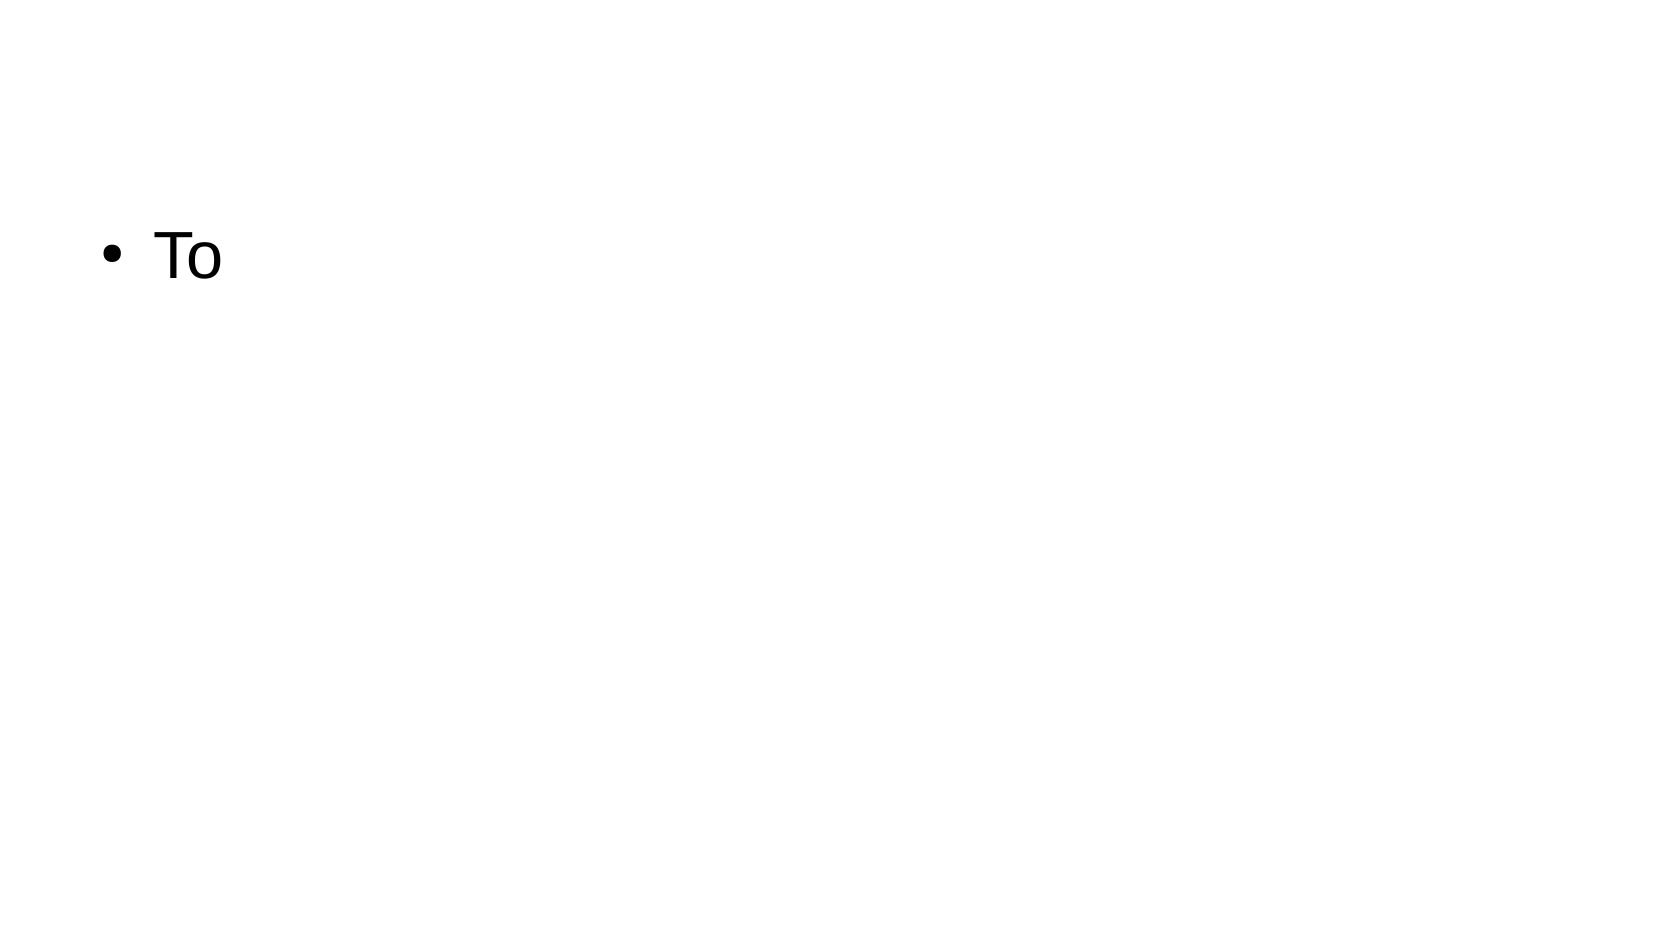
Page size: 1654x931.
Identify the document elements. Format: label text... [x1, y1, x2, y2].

list To [82, 217, 1571, 758]
